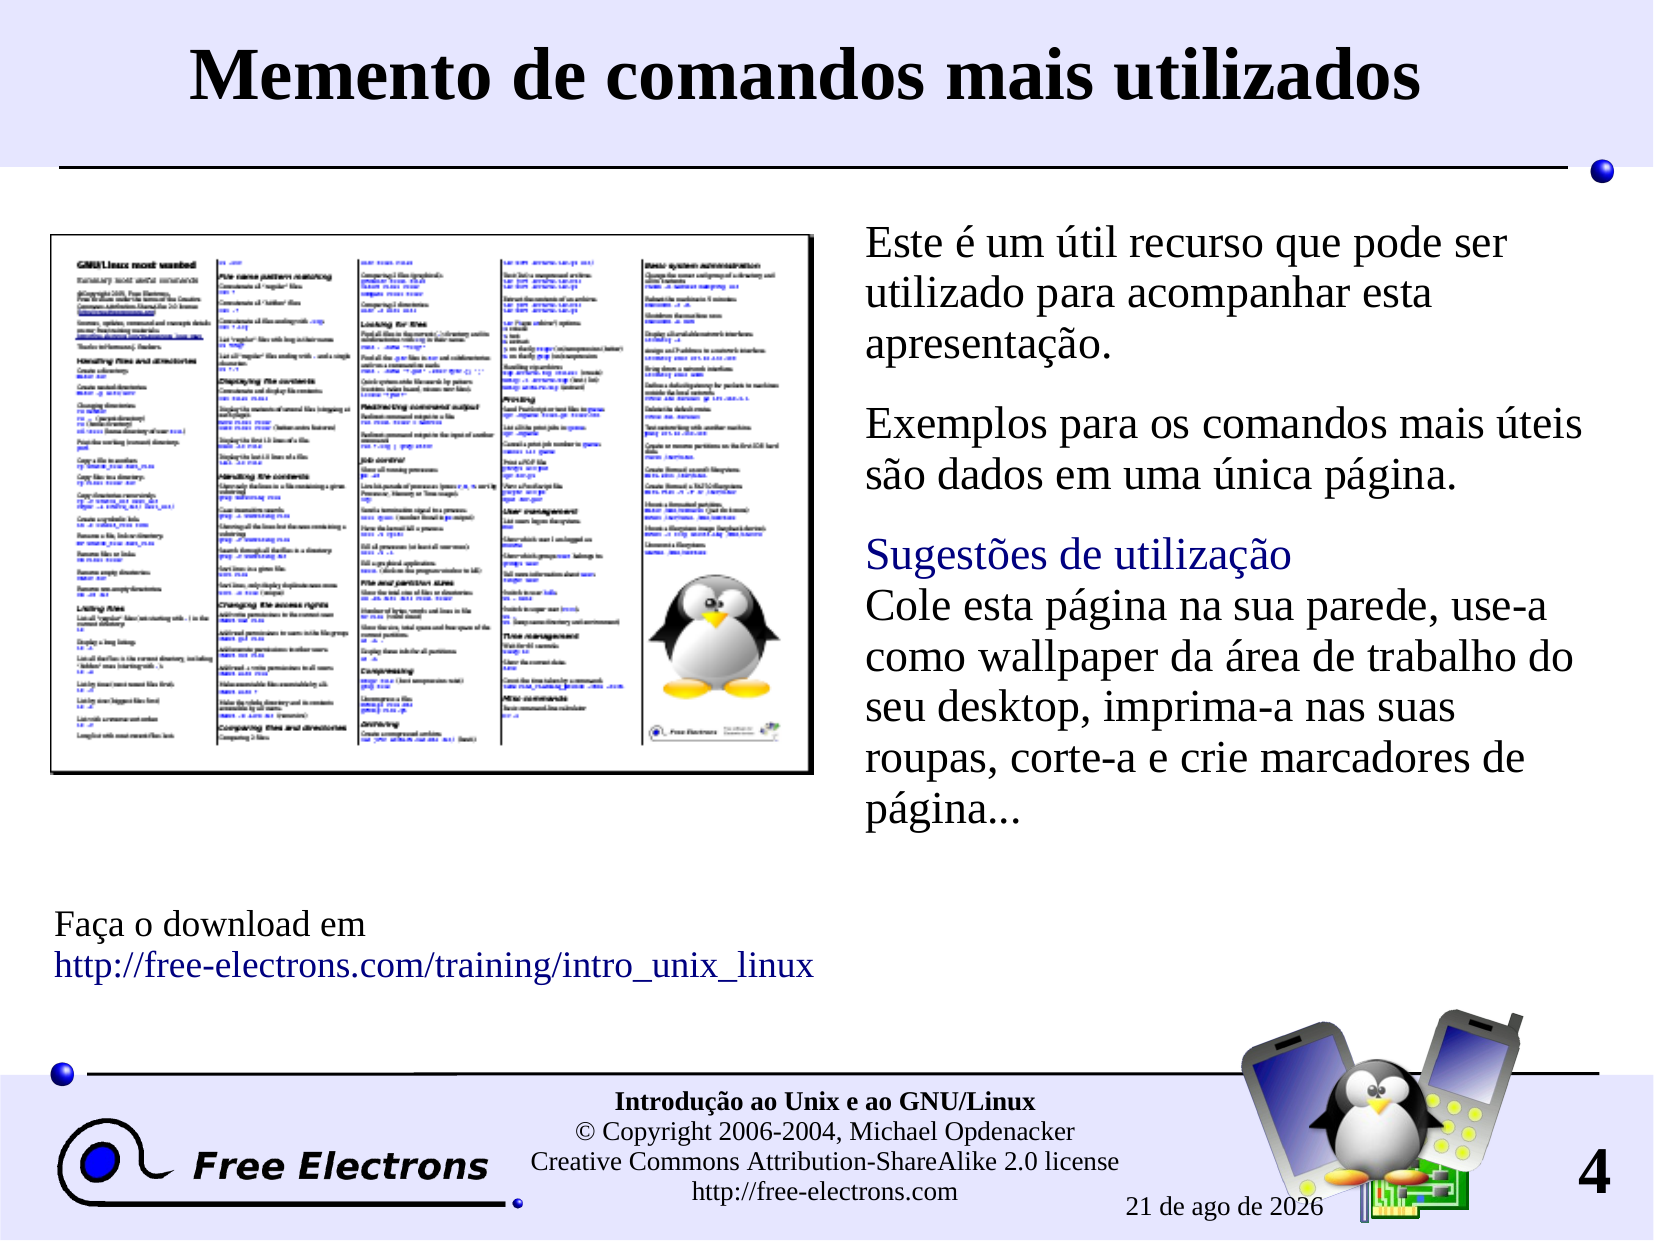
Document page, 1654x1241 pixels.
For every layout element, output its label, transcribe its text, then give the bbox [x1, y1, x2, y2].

list Faça o download em http://free-electrons.com/training/intro_unix_linux [36, 902, 828, 1007]
picture [50, 1107, 527, 1216]
picture [1286, 1198, 1293, 1214]
list Este é um útil recurso que pode ser utilizado para acompanhar esta apresentação. Exemplos para os comandos mais úteis são dados em uma única página. Sugestões de utilização Cole esta página na sua parede, use-a como wallpaper da área de trabalho do seu desktop, imprima-a nas suas roupas, corte-a e crie marcadores de página... [847, 216, 1585, 1066]
picture [1231, 1066, 1521, 1241]
title Memento de comandos mais utilizados [60, 25, 1551, 124]
picture [50, 234, 814, 775]
